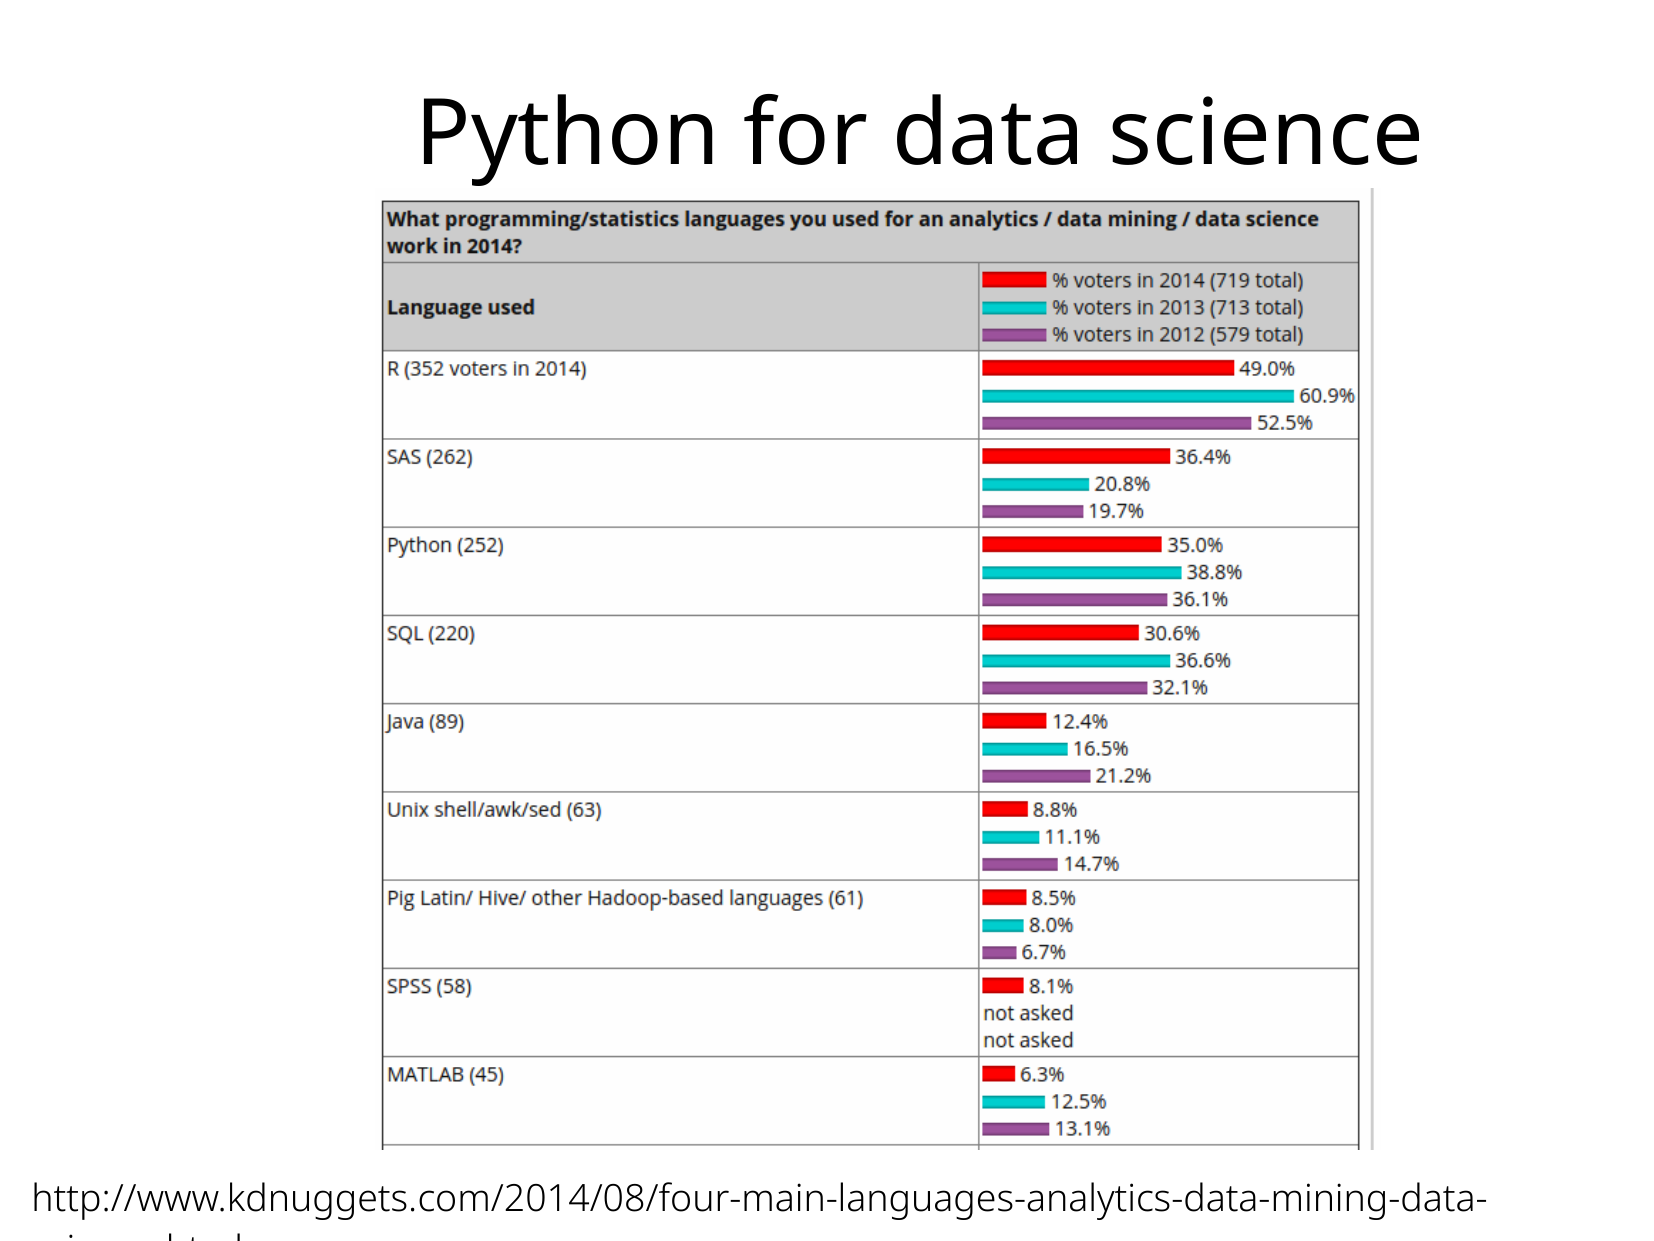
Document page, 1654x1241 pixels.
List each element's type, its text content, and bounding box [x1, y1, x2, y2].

text_box http://www.kdnuggets.com/2014/08/four-main-languages-analytics-data-mining-data-science.html [16, 1163, 1654, 1224]
picture [375, 188, 1381, 1150]
title Python for data science [270, 25, 1571, 233]
